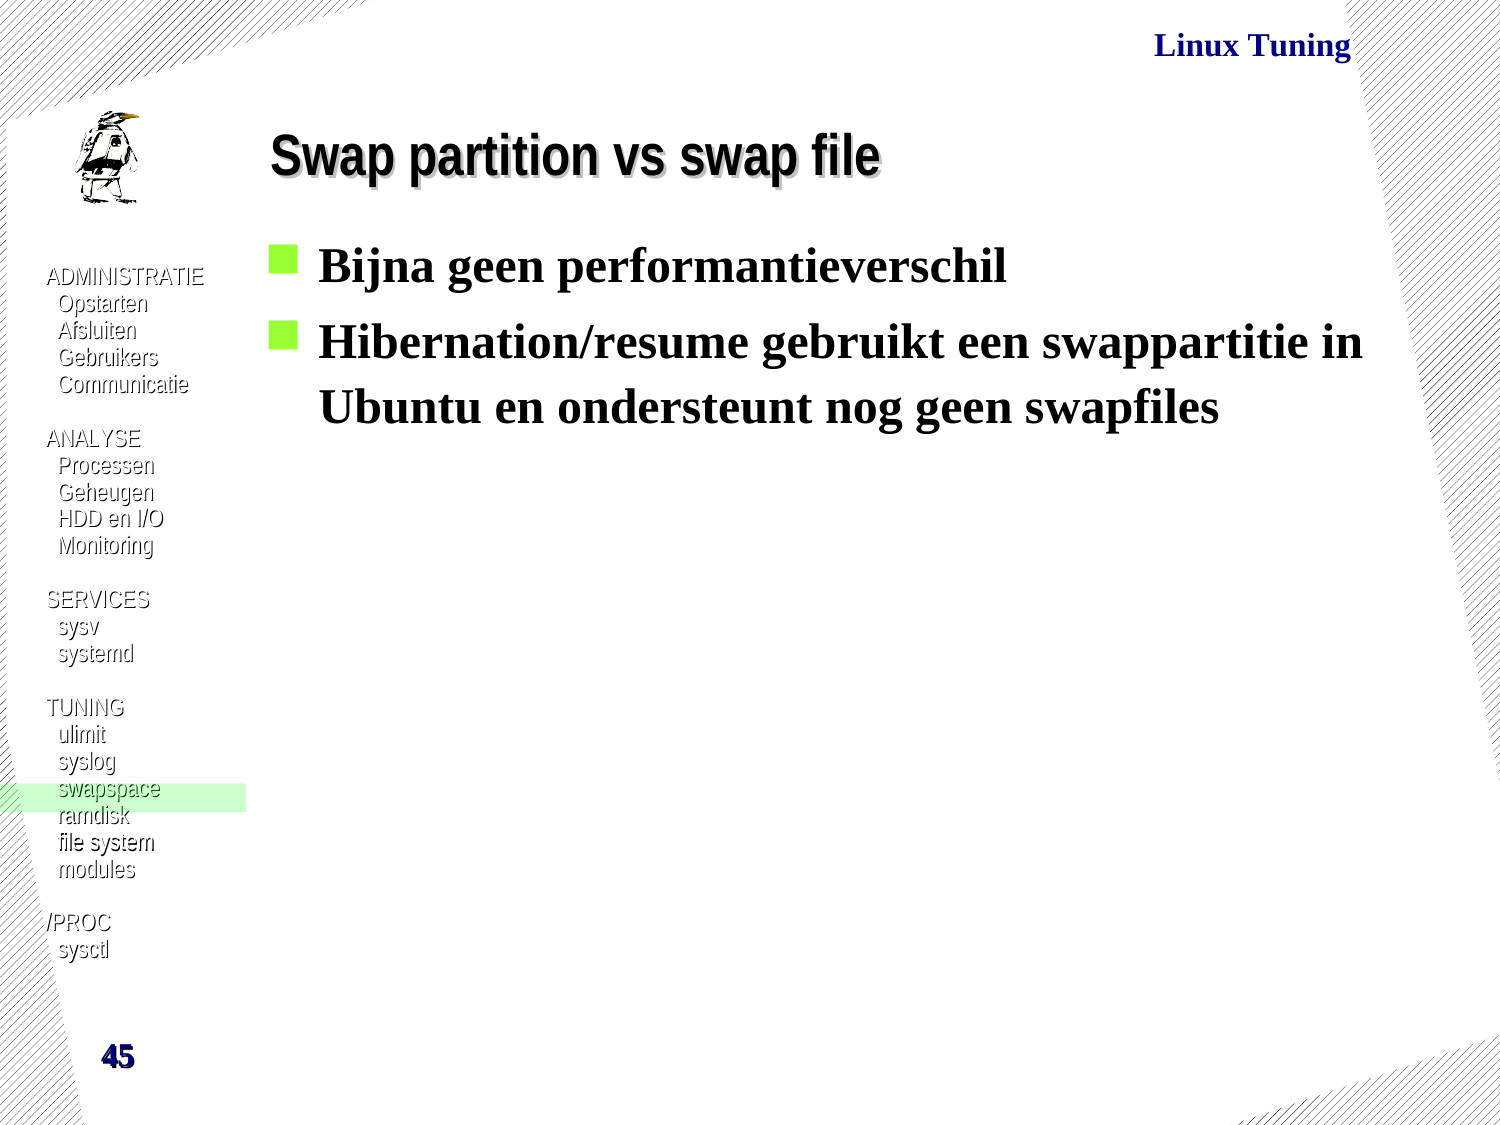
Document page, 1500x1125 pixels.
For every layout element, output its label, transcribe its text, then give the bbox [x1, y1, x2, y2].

text_box [0, 783, 247, 813]
title Swap partition vs swap file [270, 41, 1500, 250]
picture [57, 105, 143, 206]
list Bijna geen performantieverschil Hibernation/resume gebruikt een swappartitie in Ubuntu en ondersteunt nog geen swapfiles [264, 229, 1486, 882]
